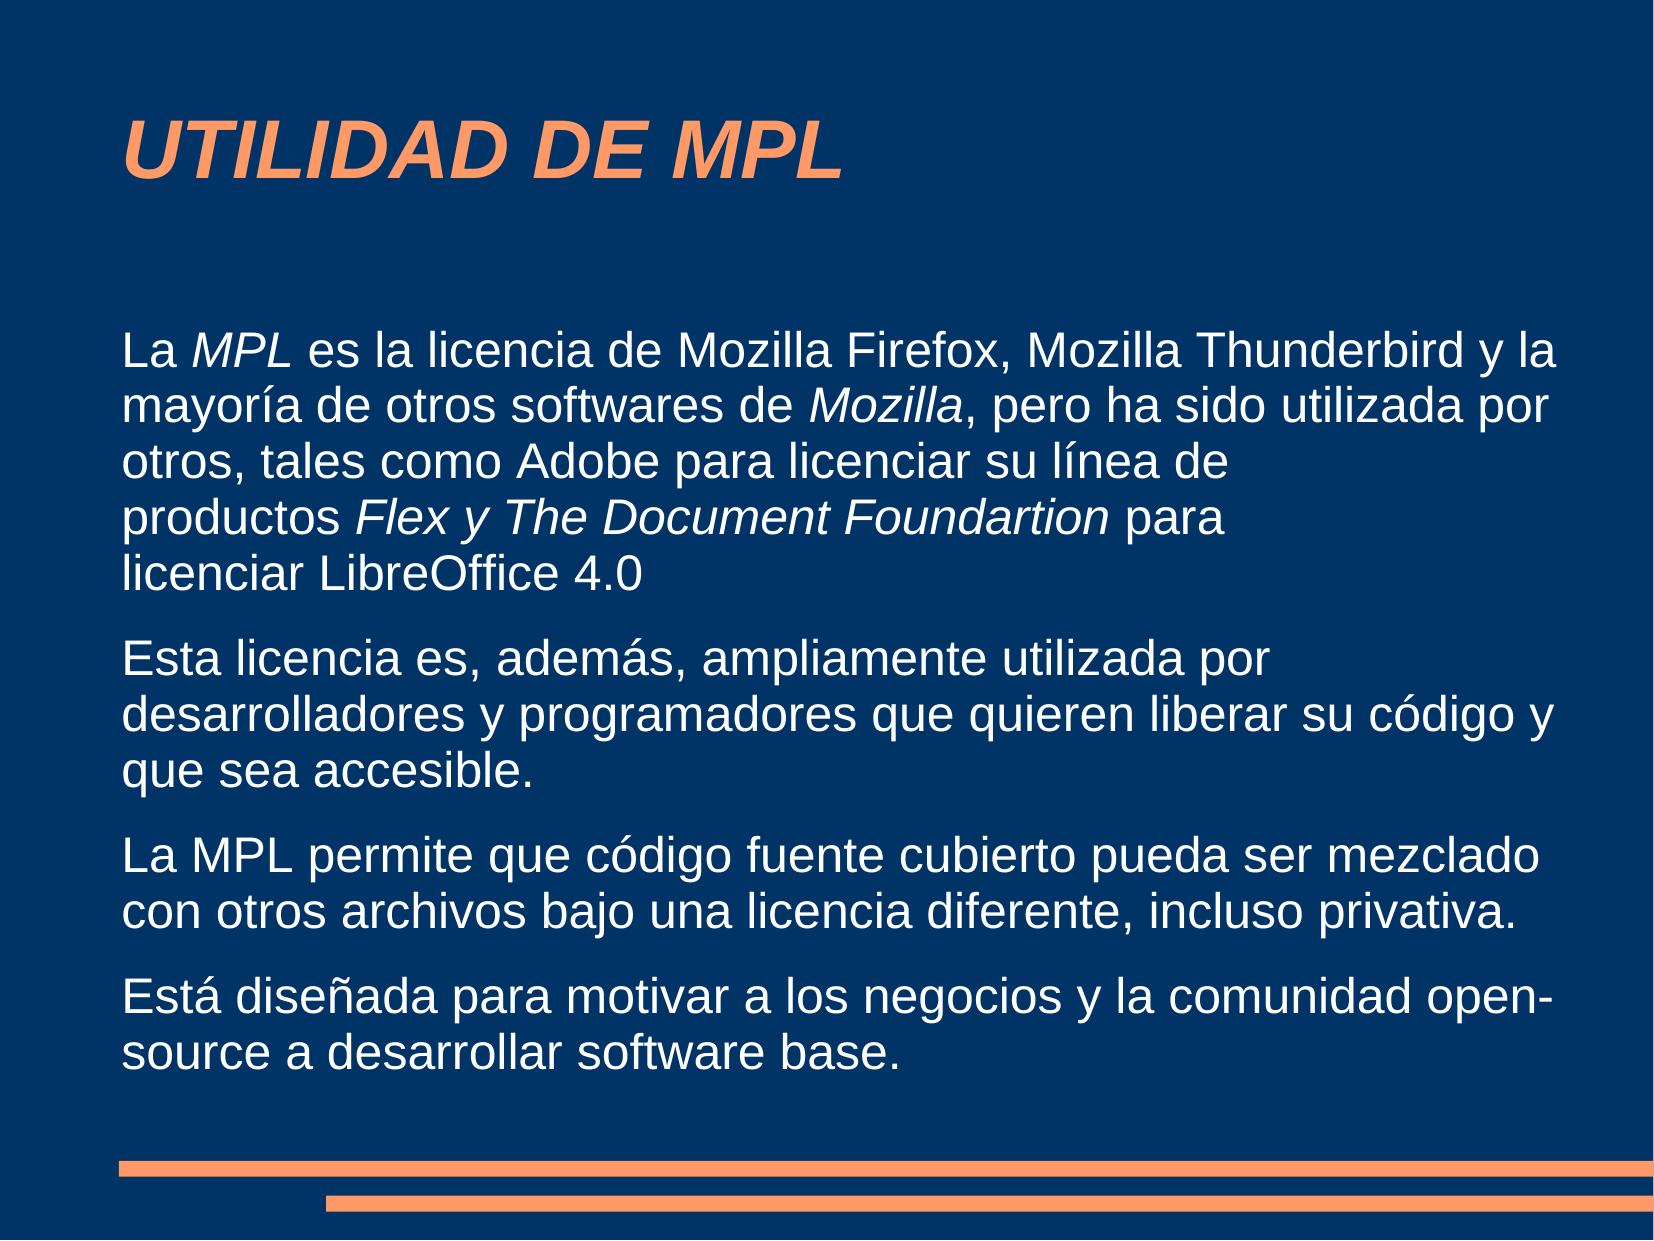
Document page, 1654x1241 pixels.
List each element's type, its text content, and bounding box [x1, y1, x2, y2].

title UTILIDAD DE MPL [121, 46, 1534, 254]
list La MPL es la licencia de Mozilla Firefox, Mozilla Thunderbird y la mayoría de otros softwares de Mozilla, pero ha sido utilizada por otros, tales como Adobe para licenciar su línea de productos Flex y The Document Foundartion para licenciar LibreOffice 4.0 Esta licencia es, además, ampliamente utilizada por desarrolladores y programadores que quieren liberar su código y que sea accesible. La MPL permite que código fuente cubierto pueda ser mezclado con otros archivos bajo una licencia diferente, incluso privativa. Está diseñada para motivar a los negocios y la comunidad open-source a desarrollar software base. [121, 322, 1561, 1132]
